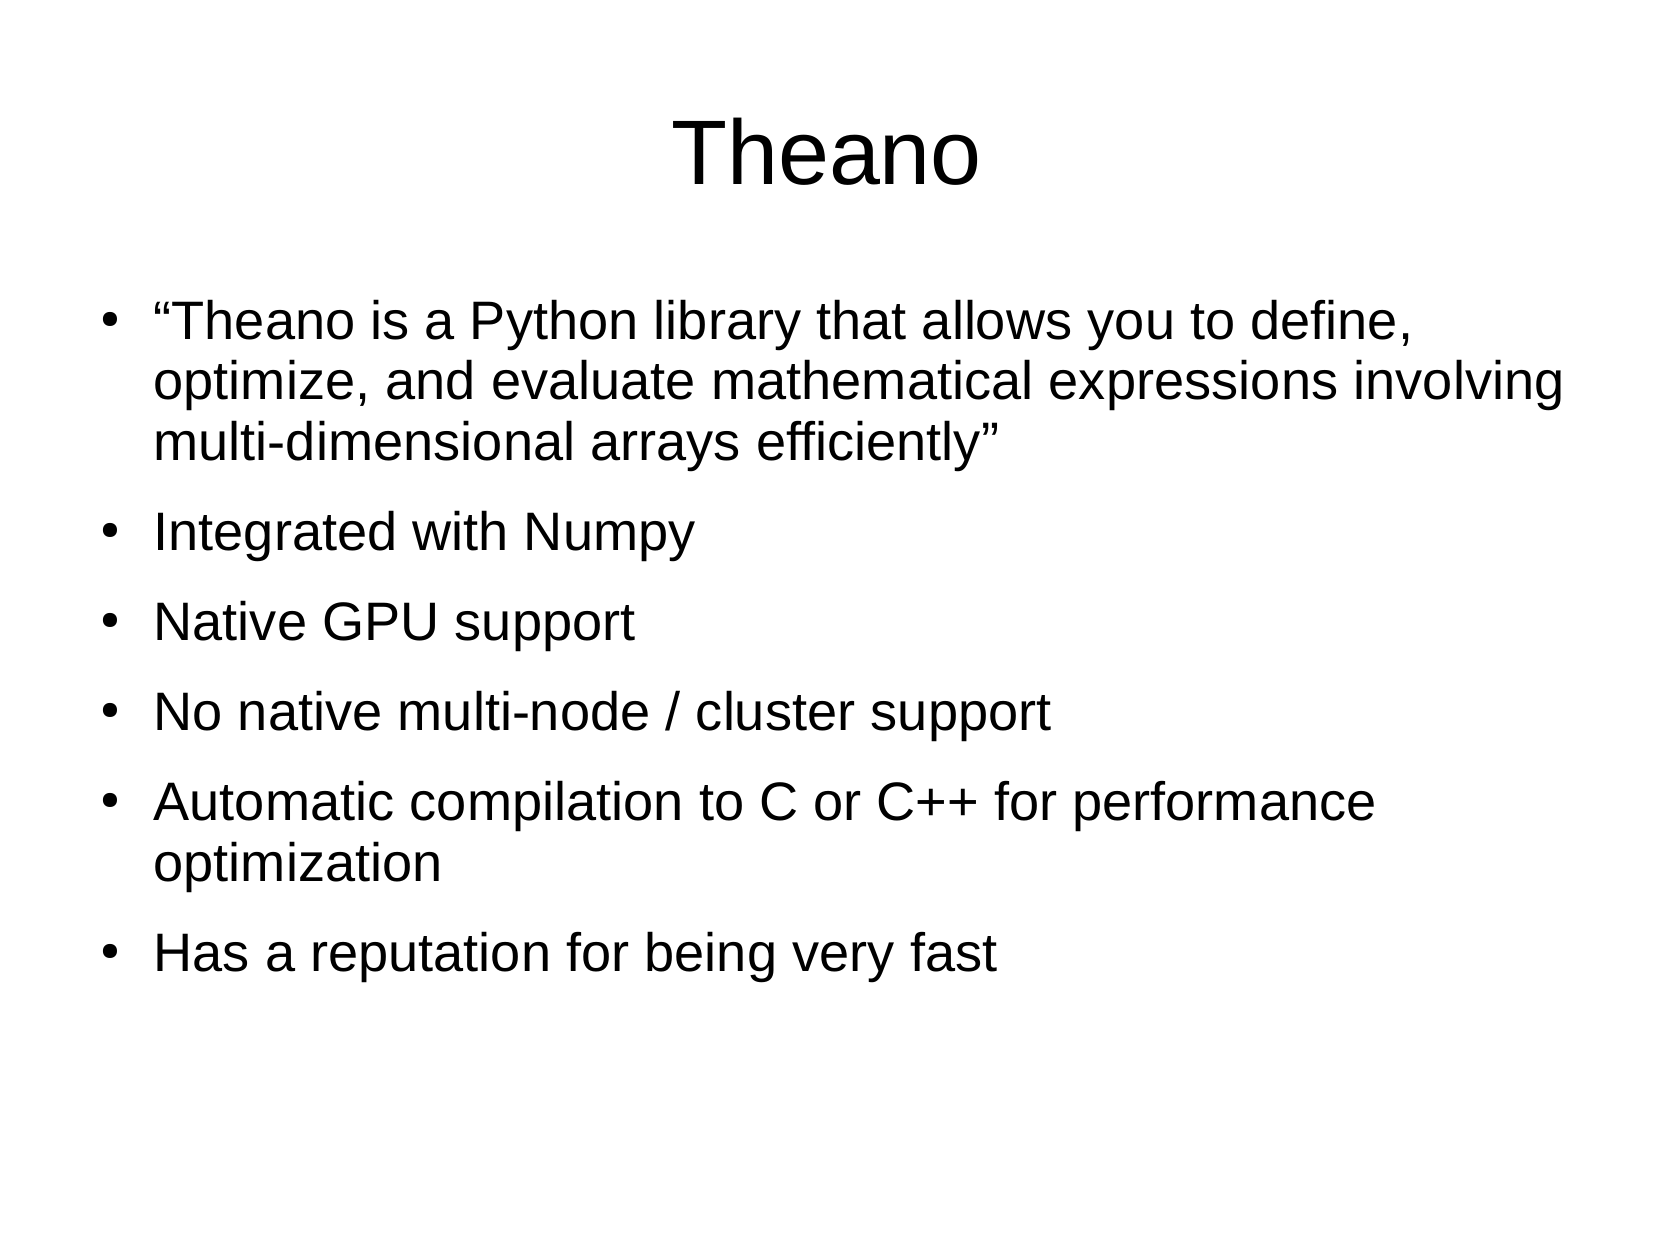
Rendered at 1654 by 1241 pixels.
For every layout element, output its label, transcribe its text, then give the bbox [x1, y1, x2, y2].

list “Theano is a Python library that allows you to define, optimize, and evaluate mathematical expressions involving multi-dimensional arrays efficiently” Integrated with Numpy Native GPU support No native multi-node / cluster support Automatic compilation to C or C++ for performance optimization Has a reputation for being very fast [82, 290, 1571, 1109]
title Theano [82, 49, 1571, 257]
